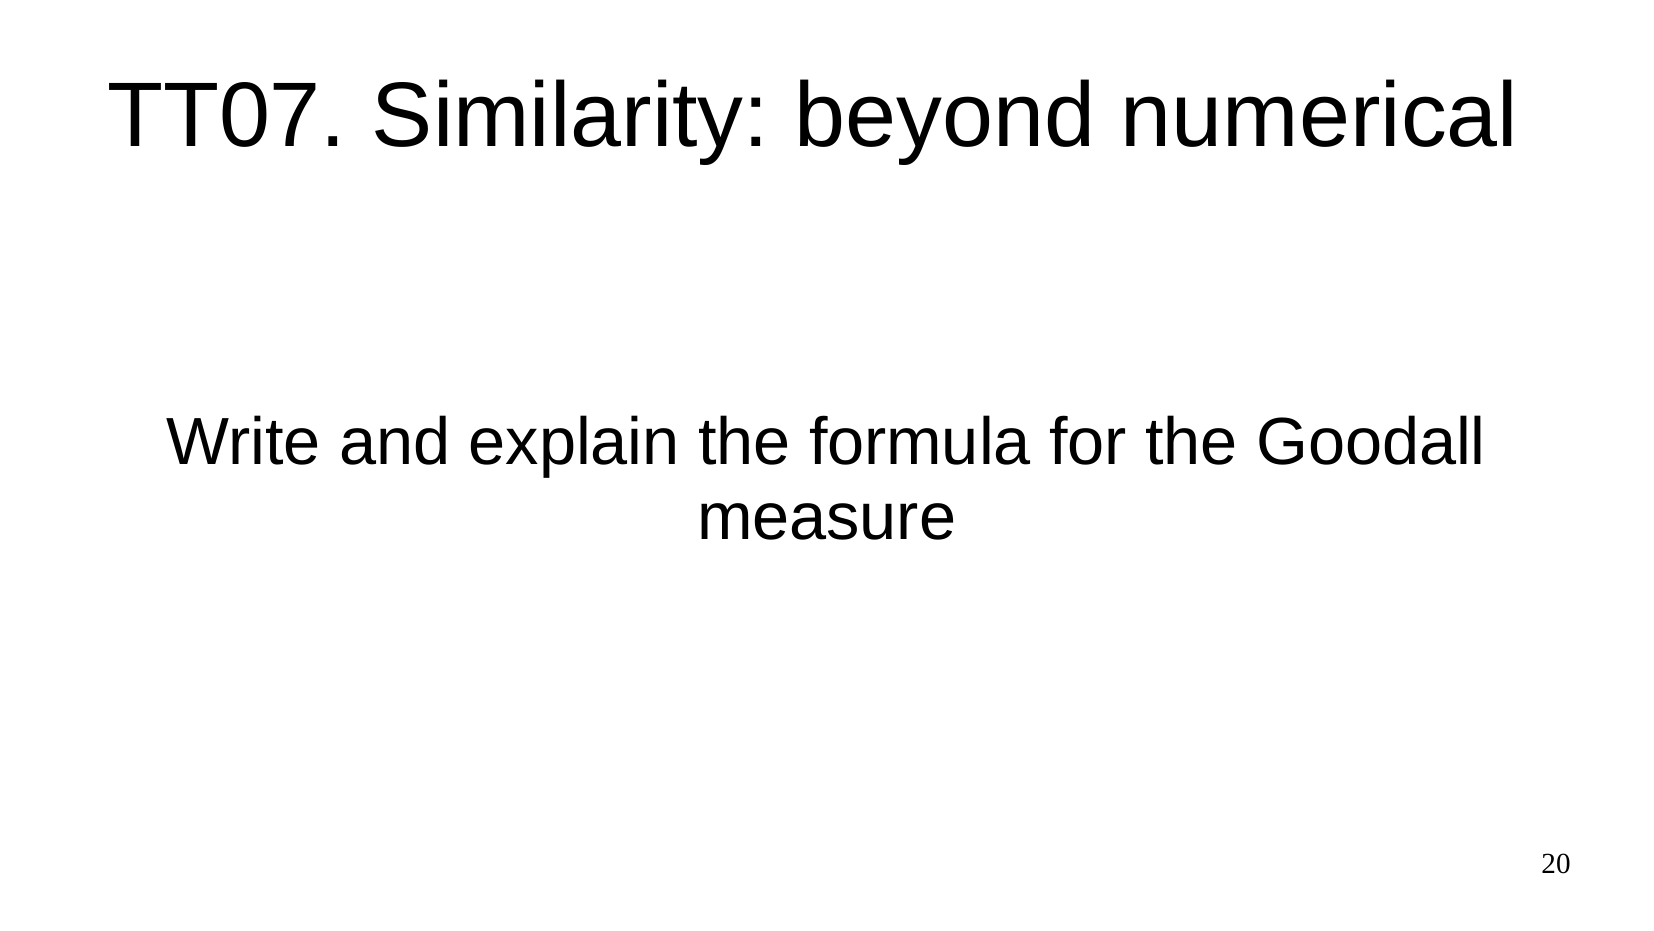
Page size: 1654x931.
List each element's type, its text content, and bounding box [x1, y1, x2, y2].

title TT07. Similarity: beyond numerical [82, 37, 1571, 193]
list Write and explain the formula for the Goodall measure [82, 300, 1571, 758]
